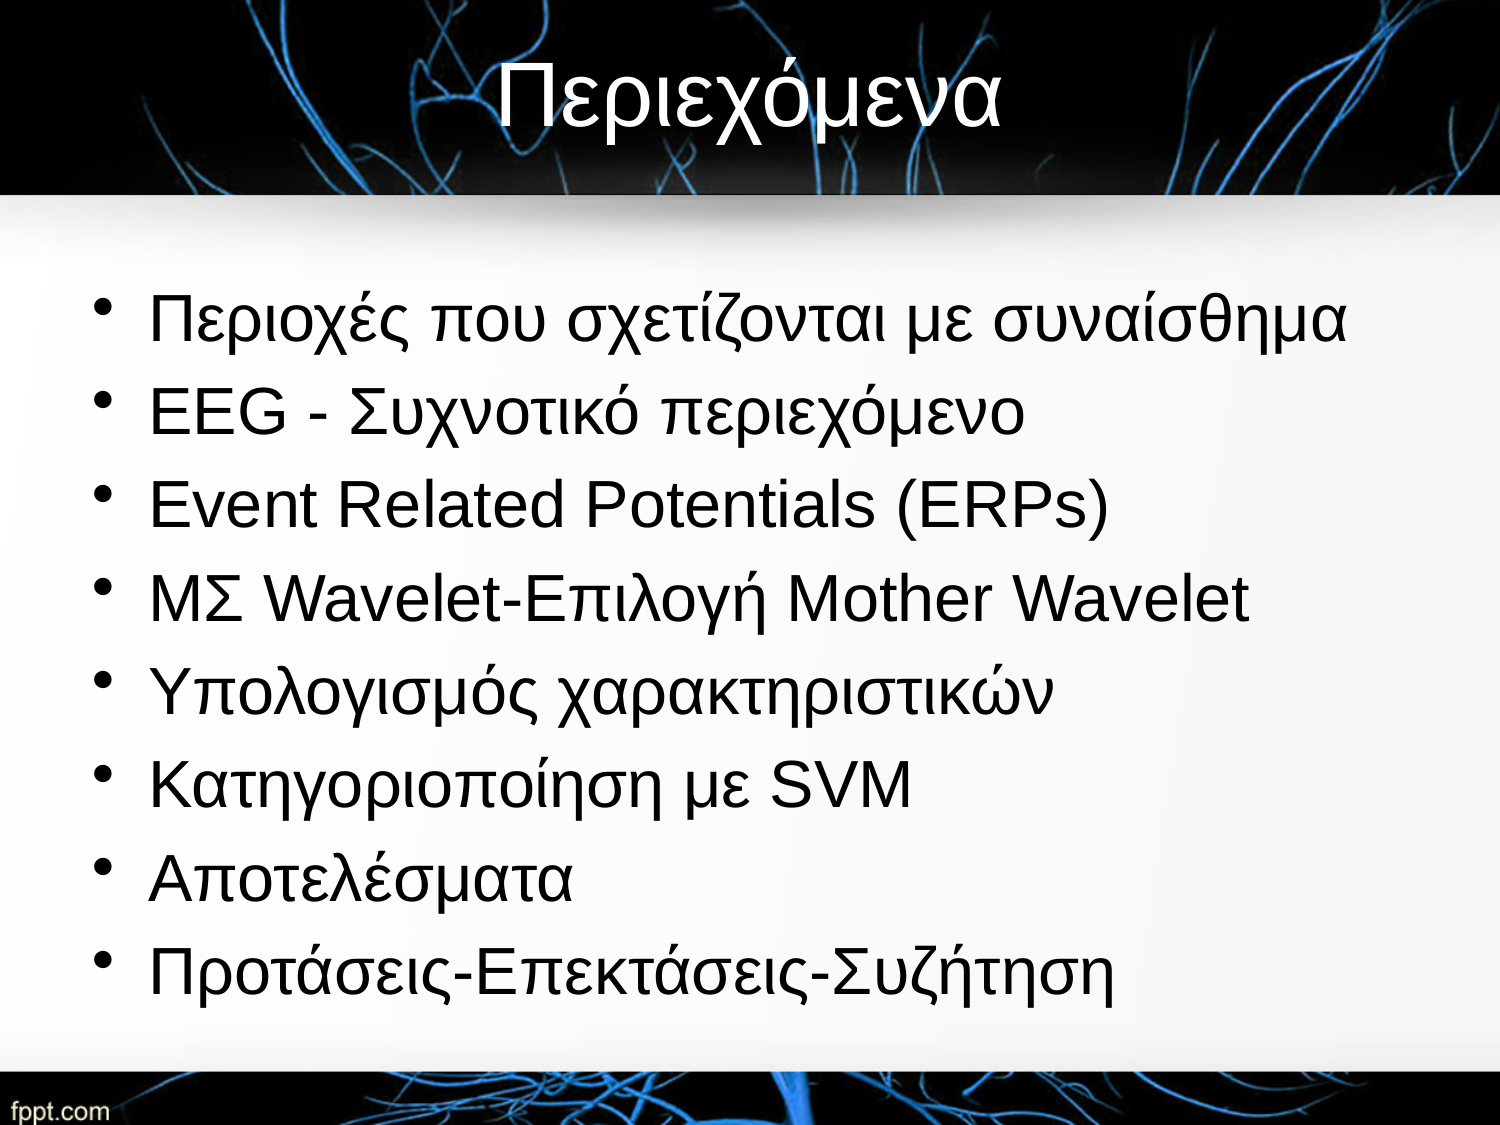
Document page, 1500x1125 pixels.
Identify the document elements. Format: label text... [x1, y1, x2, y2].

title Περιεχόμενα [75, 0, 1425, 184]
picture [0, 0, 1500, 1125]
list Περιοχές που σχετίζονται με συναίσθημα EEG - Συχνοτικό περιεχόμενο Εvent Related Potentials (ΕRPs) ΜΣ Wavelet-Επιλογή Mother Wavelet Υπολογισμός χαρακτηριστικών Κατηγοριοποίηση με SVM Αποτελέσματα Προτάσεις-Επεκτάσεις-Συζήτηση [76, 267, 1427, 1010]
